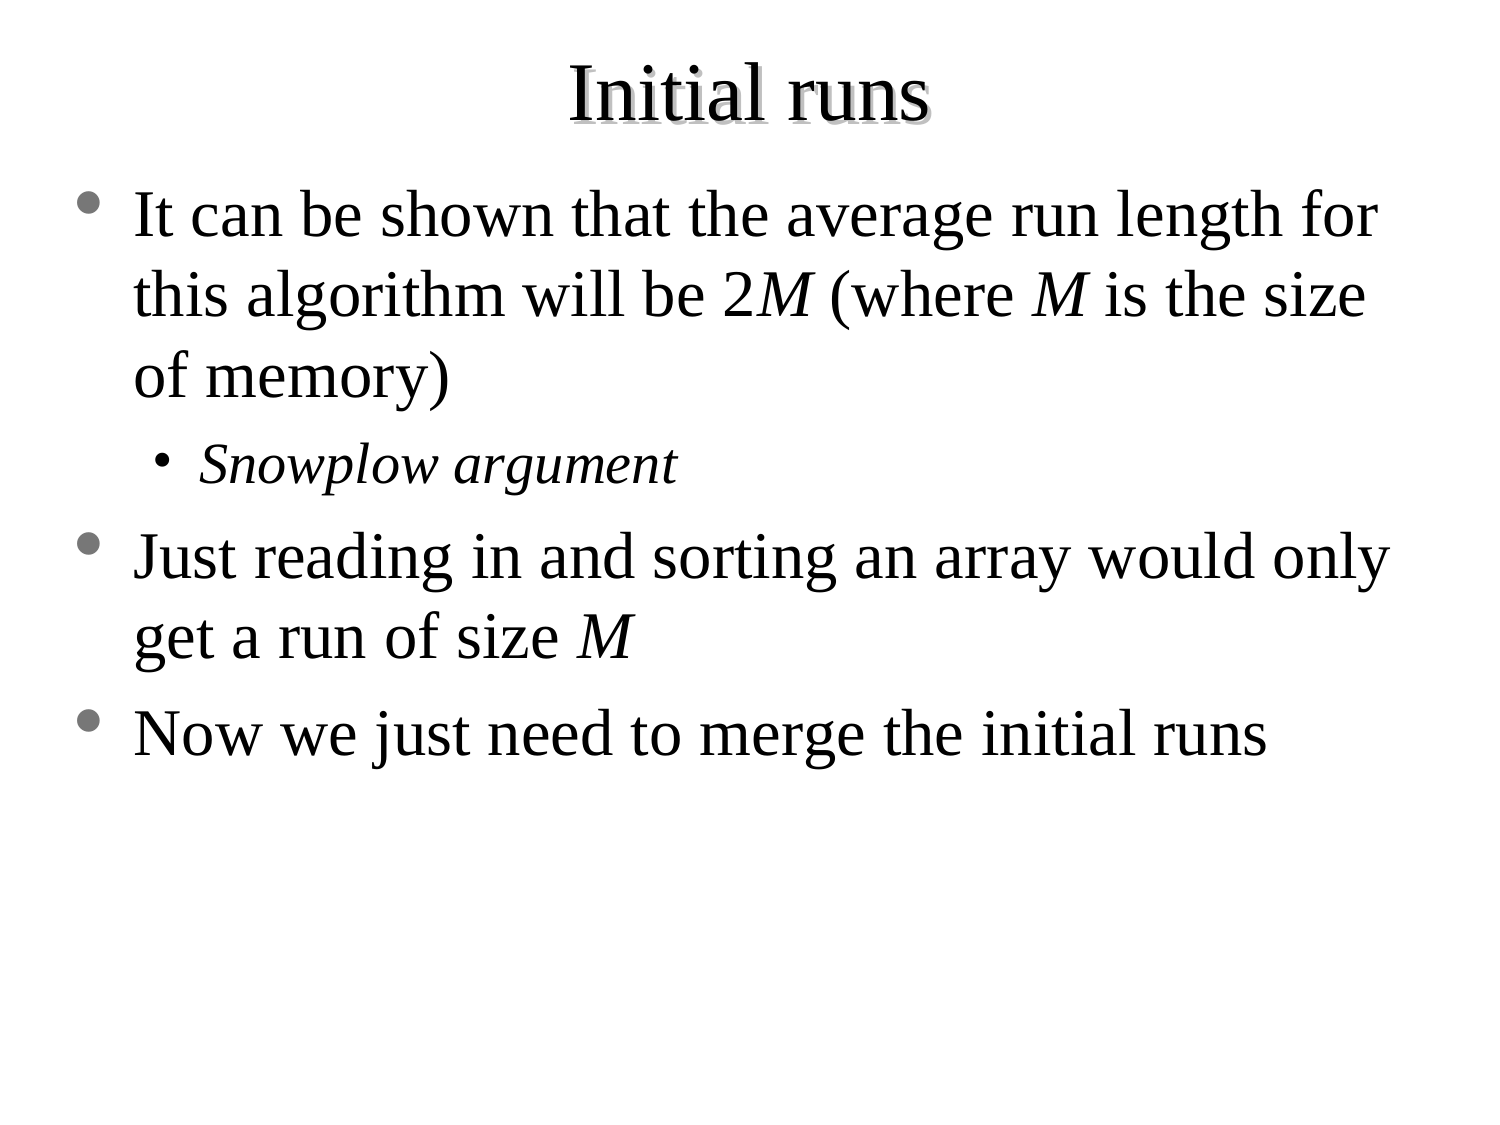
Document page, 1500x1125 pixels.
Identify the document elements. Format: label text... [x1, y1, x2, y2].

title Initial runs [62, 24, 1438, 150]
list It can be shown that the average run length for this algorithm will be 2M (where M is the size of memory) Snowplow argument Just reading in and sorting an array would only get a run of size M Now we just need to merge the initial runs [62, 162, 1438, 1025]
